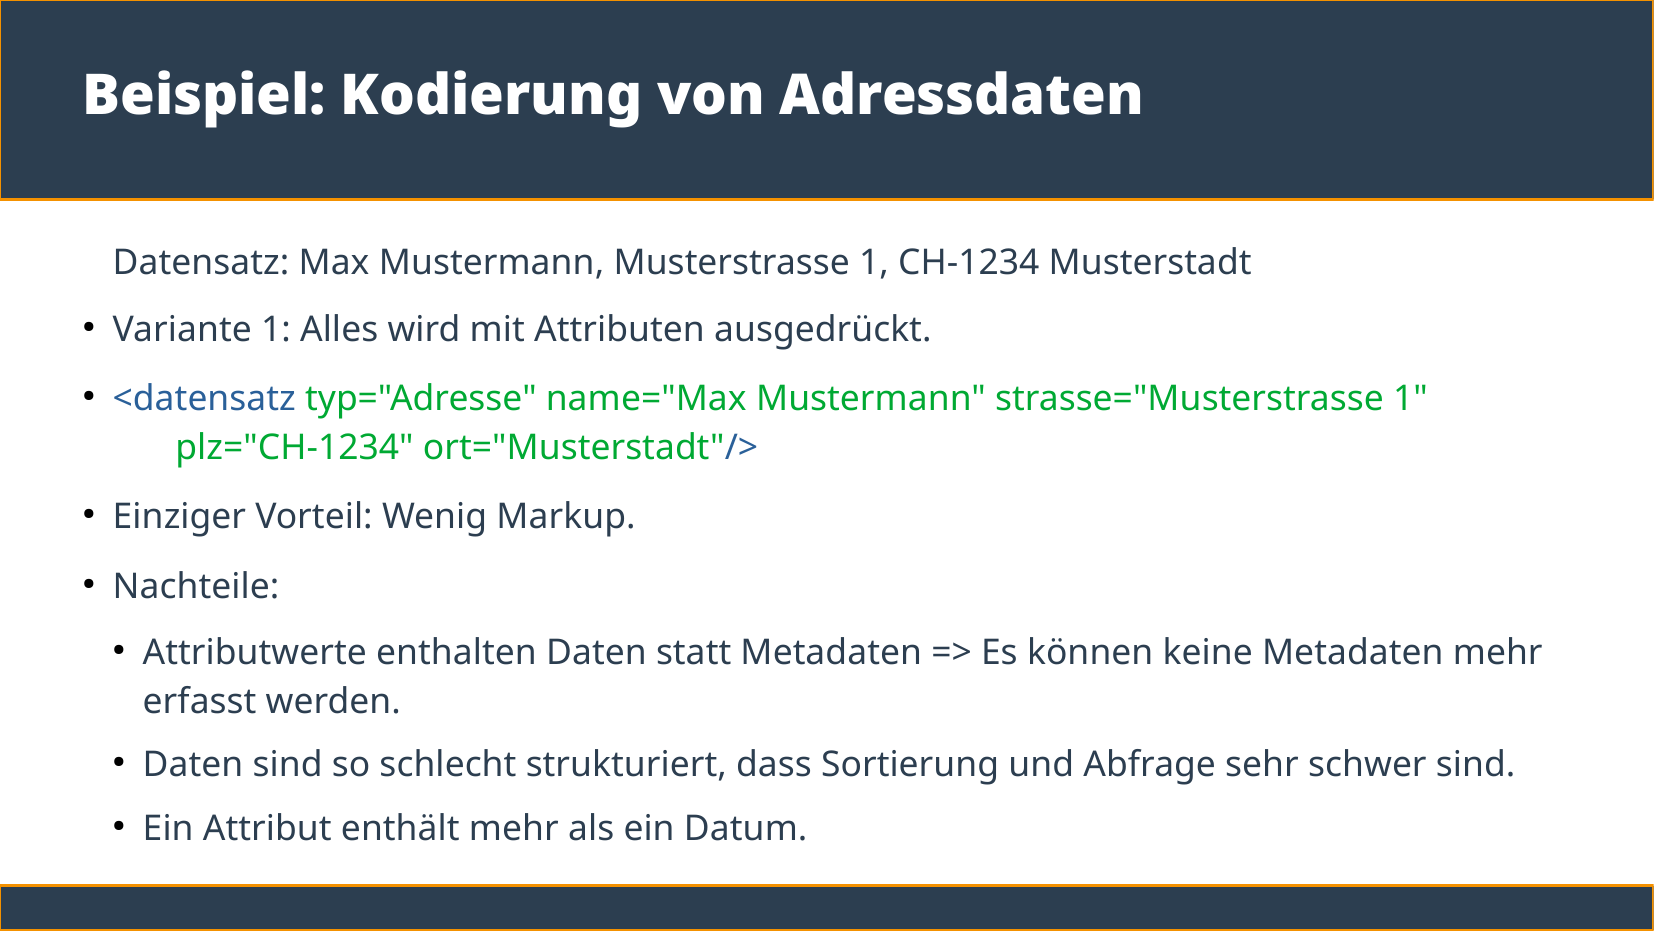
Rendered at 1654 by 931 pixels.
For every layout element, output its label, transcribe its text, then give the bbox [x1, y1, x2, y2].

list Datensatz: Max Mustermann, Musterstrasse 1, CH-1234 Musterstadt Variante 1: Alles wird mit Attributen ausgedrückt. <datensatz typ="Adresse" name="Max Mustermann" strasse="Musterstrasse 1" plz="CH-1234" ort="Musterstadt"/> Einziger Vorteil: Wenig Markup. Nachteile: Attributwerte enthalten Daten statt Metadaten => Es können keine Metadaten mehr erfasst werden. Daten sind so schlecht strukturiert, dass Sortierung und Abfrage sehr schwer sind. Ein Attribut enthält mehr als ein Datum. [82, 236, 1563, 857]
title Beispiel: Kodierung von Adressdaten [82, 14, 1571, 171]
